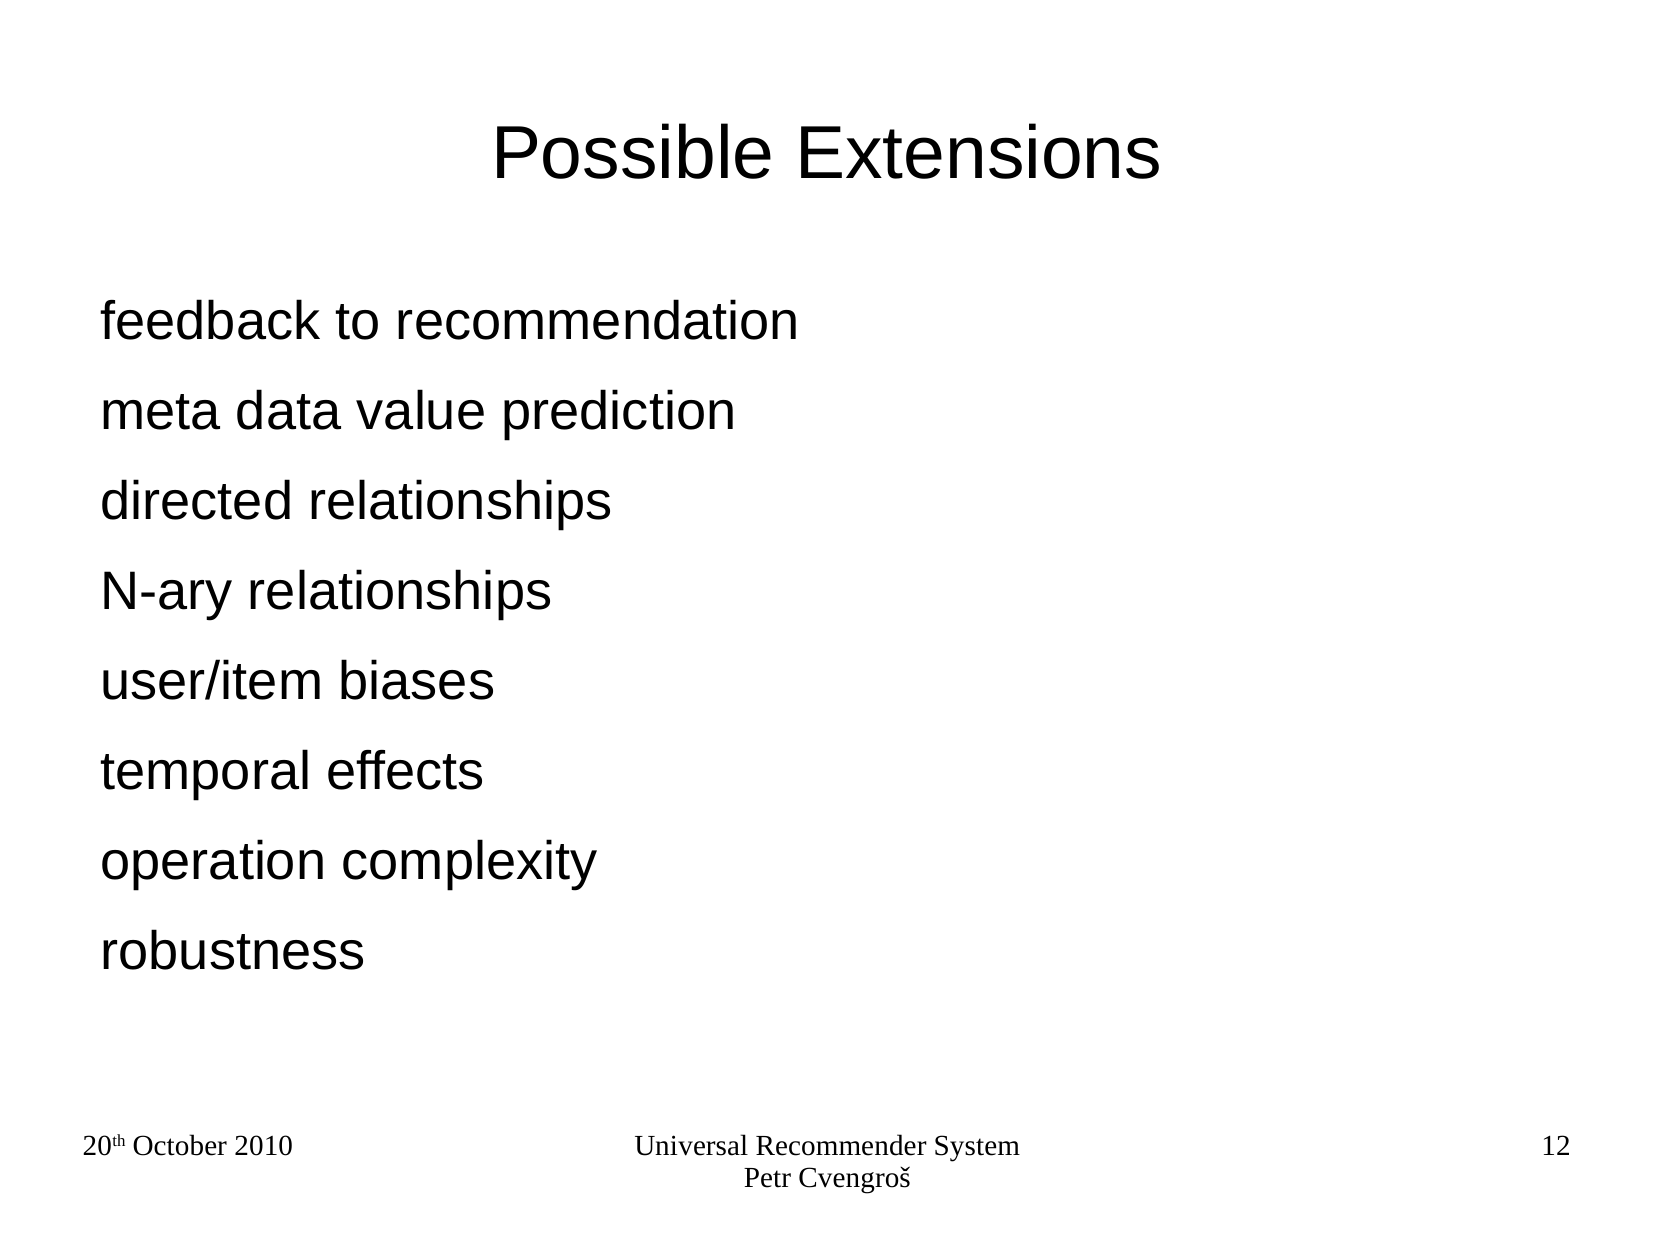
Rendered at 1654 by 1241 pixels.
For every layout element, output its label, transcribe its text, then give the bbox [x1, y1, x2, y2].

title Possible Extensions [82, 56, 1571, 250]
list feedback to recommendation meta data value prediction directed relationships N-ary relationships user/item biases temporal effects operation complexity robustness [82, 290, 1571, 1094]
